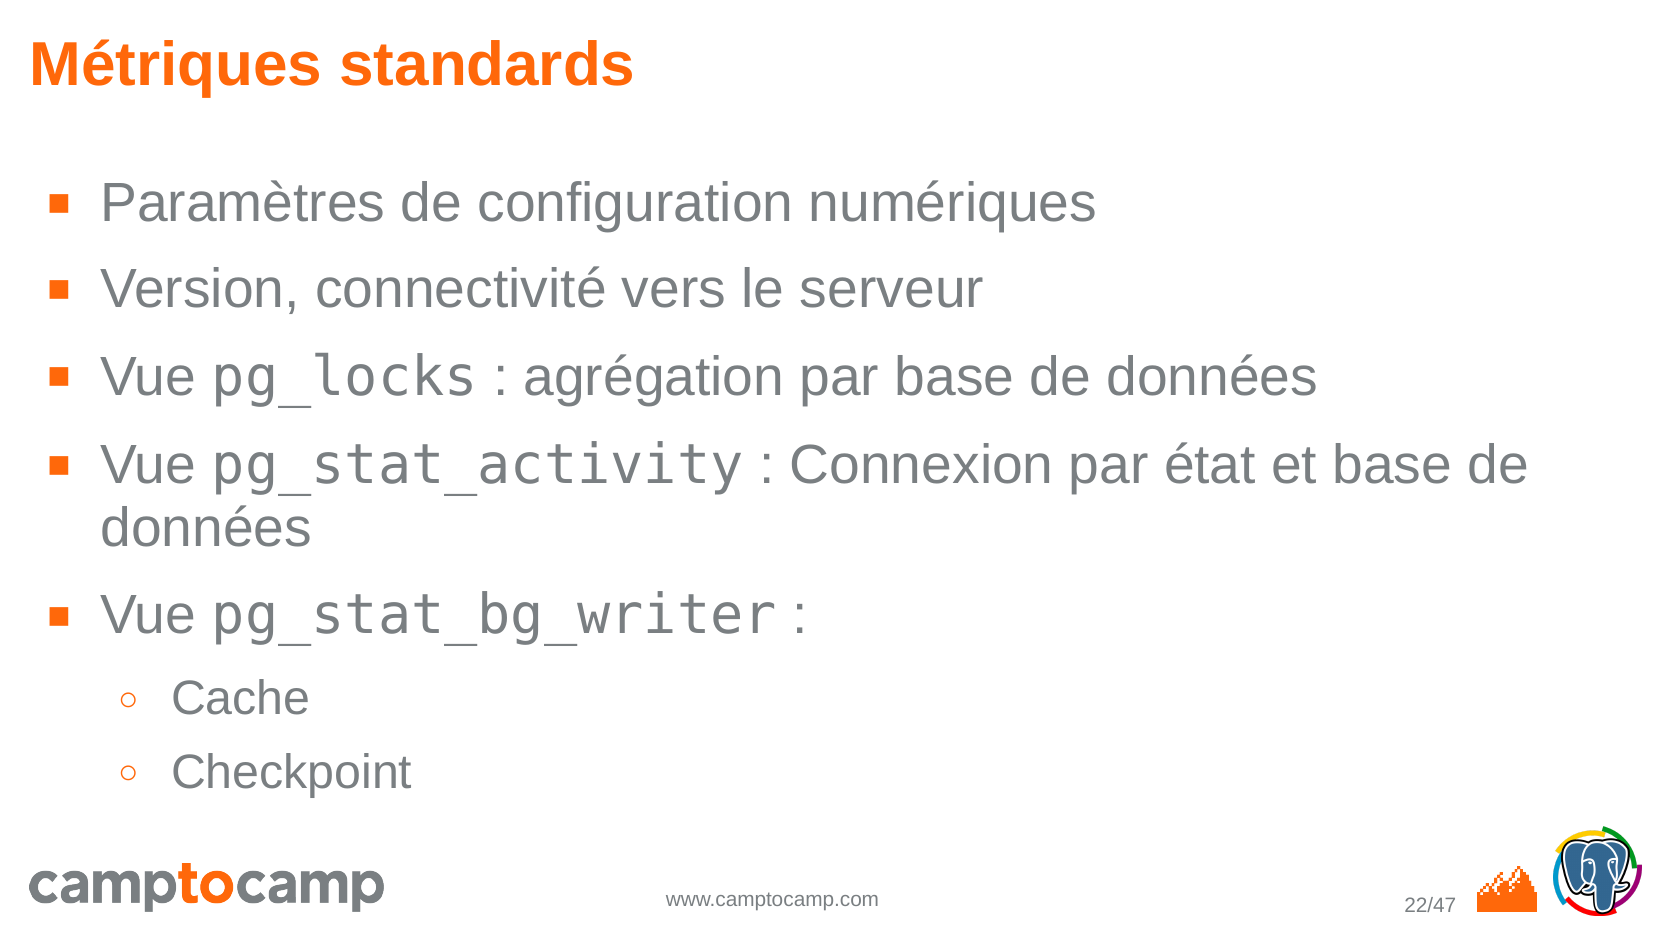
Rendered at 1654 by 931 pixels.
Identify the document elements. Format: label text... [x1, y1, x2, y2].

list Paramètres de configuration numériques Version, connectivité vers le serveur Vue pg_locks : agrégation par base de données Vue pg_stat_activity : Connexion par état et base de données Vue pg_stat_bg_writer : Cache Checkpoint [29, 171, 1625, 827]
title Métriques standards [29, 29, 1625, 156]
picture [29, 863, 384, 912]
picture [1553, 826, 1642, 916]
picture [1477, 866, 1537, 912]
